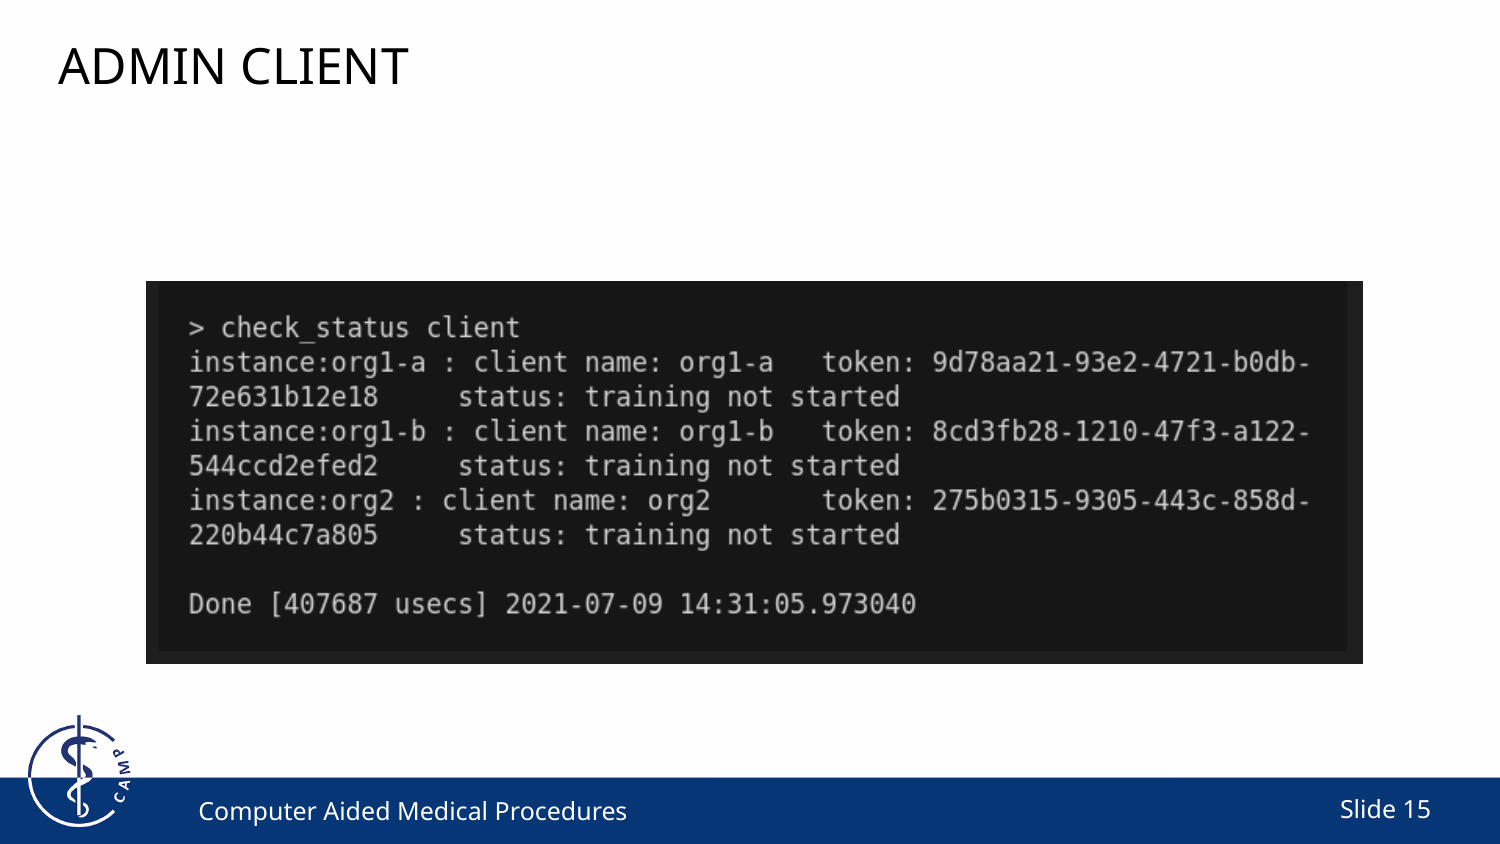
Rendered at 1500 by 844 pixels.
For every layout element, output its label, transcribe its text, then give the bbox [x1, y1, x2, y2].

list [58, 131, 1441, 760]
text_box Slide 15 [1325, 778, 1500, 844]
text_box Computer Aided Medical Procedures [183, 778, 800, 844]
picture [0, 0, 1500, 844]
title ADMIN CLIENT [58, 28, 1438, 104]
